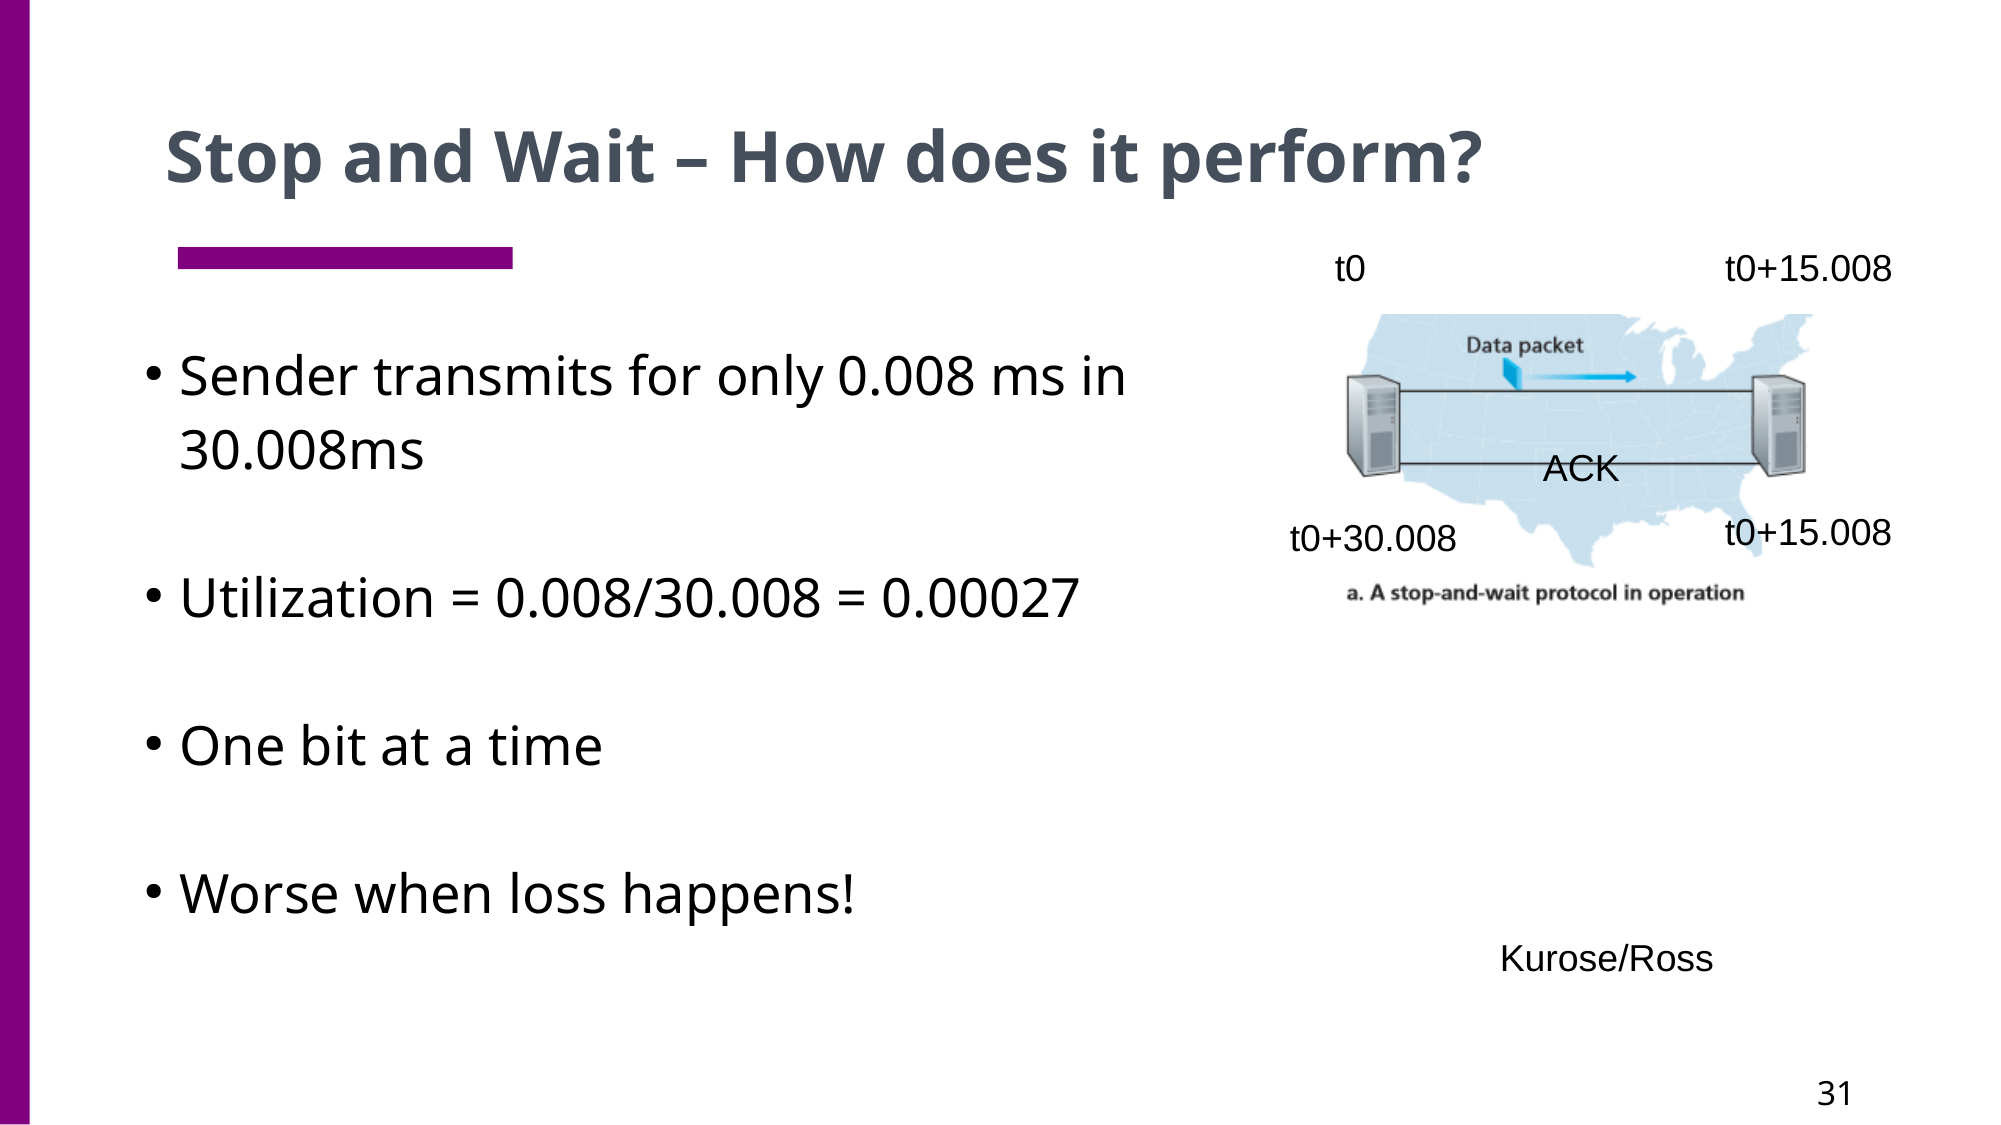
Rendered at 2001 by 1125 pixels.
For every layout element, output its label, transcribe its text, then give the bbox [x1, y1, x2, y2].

text_box Sender transmits for only 0.008 ms in 30.008ms Utilization = 0.008/30.008 = 0.00027 One bit at a time Worse when loss happens! [129, 329, 1306, 1072]
picture [1288, 314, 1875, 623]
text_box t0+30.008 [1275, 510, 1473, 567]
text_box t0+15.008 [1710, 503, 1908, 561]
text_box t0+15.008 [1710, 239, 1908, 297]
text_box Kurose/Ross [1485, 930, 1729, 987]
text_box t0 [1320, 239, 1710, 297]
text_box Stop and Wait – How does it perform? [151, 0, 1849, 212]
